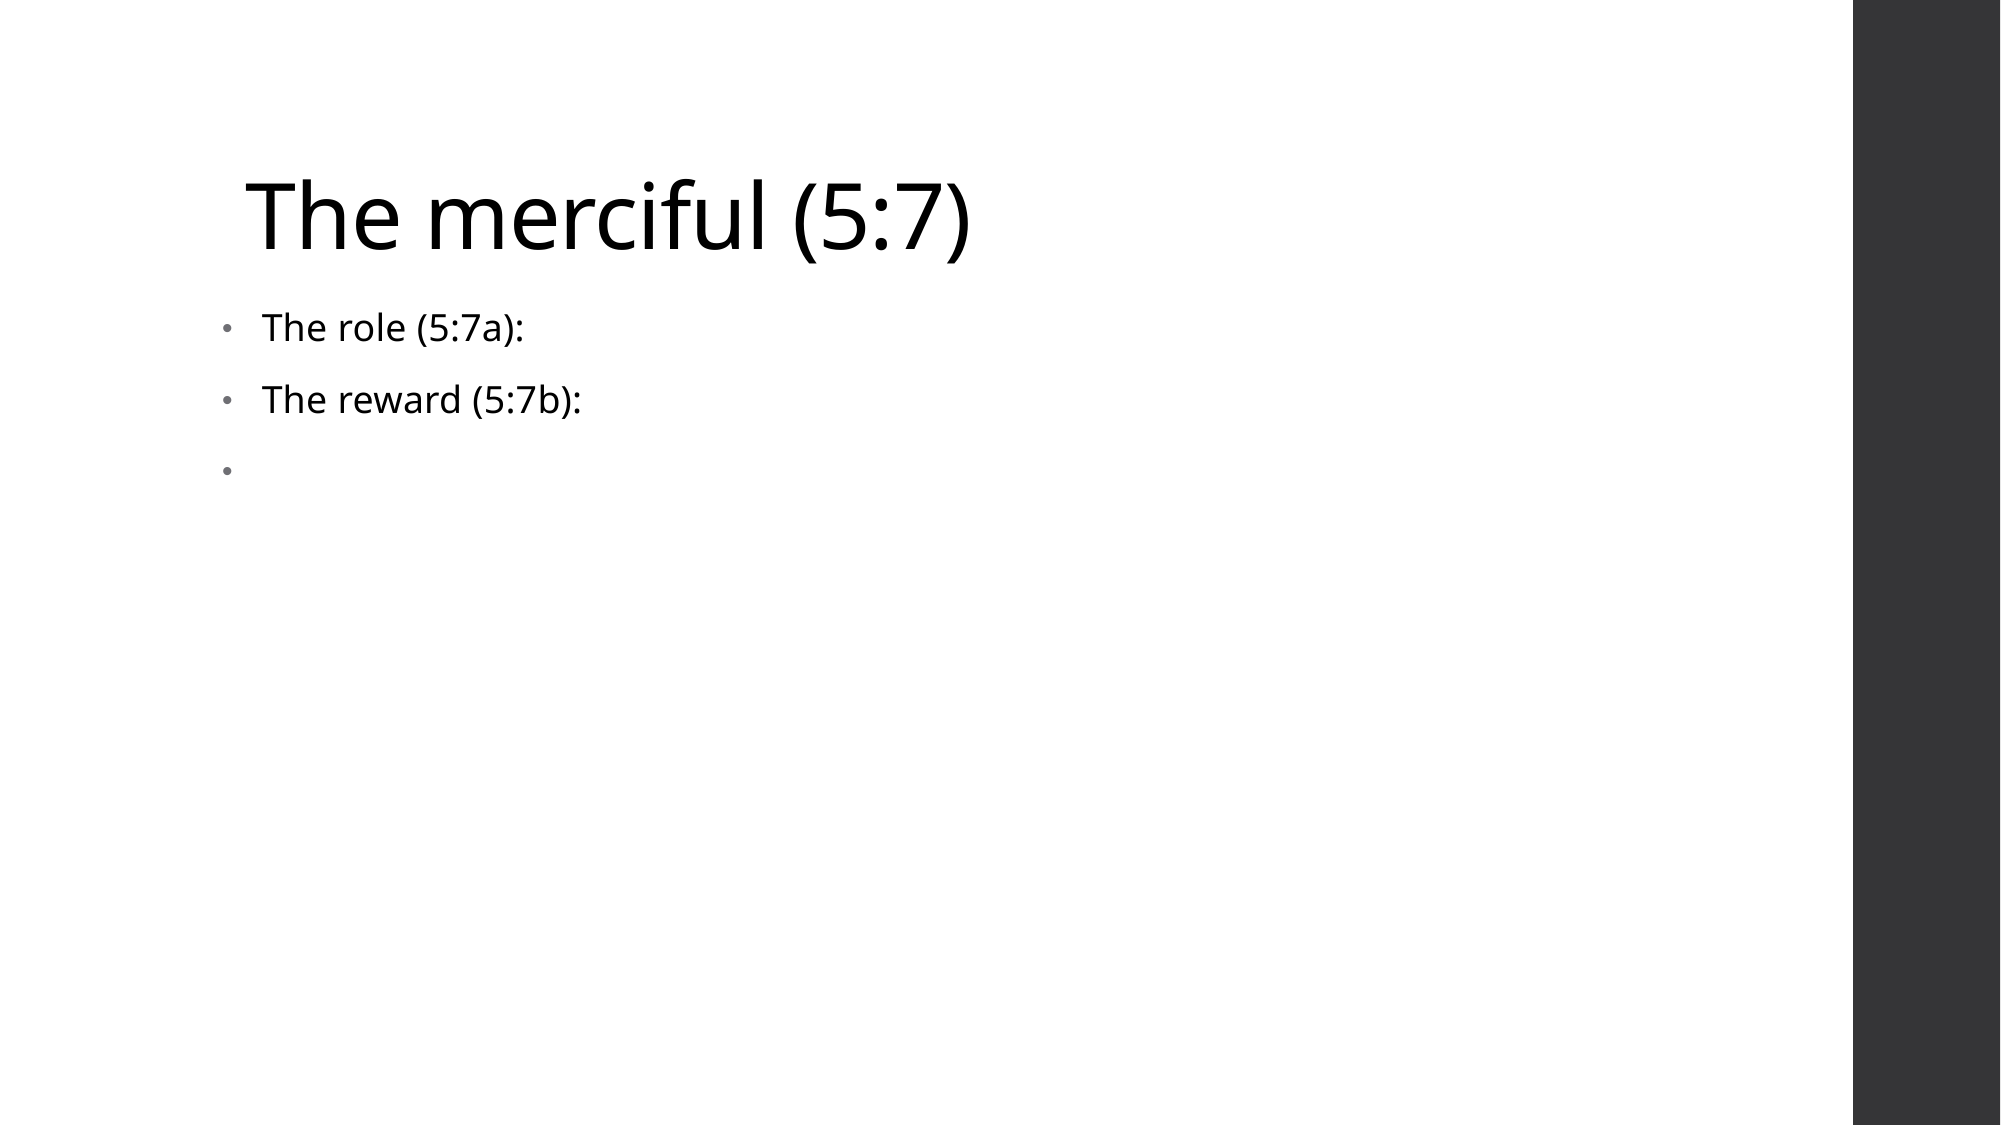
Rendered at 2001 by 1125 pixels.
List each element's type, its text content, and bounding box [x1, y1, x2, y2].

title The merciful (5:7) [206, 60, 1797, 278]
list The role (5:7a): The reward (5:7b): [206, 299, 1617, 1014]
